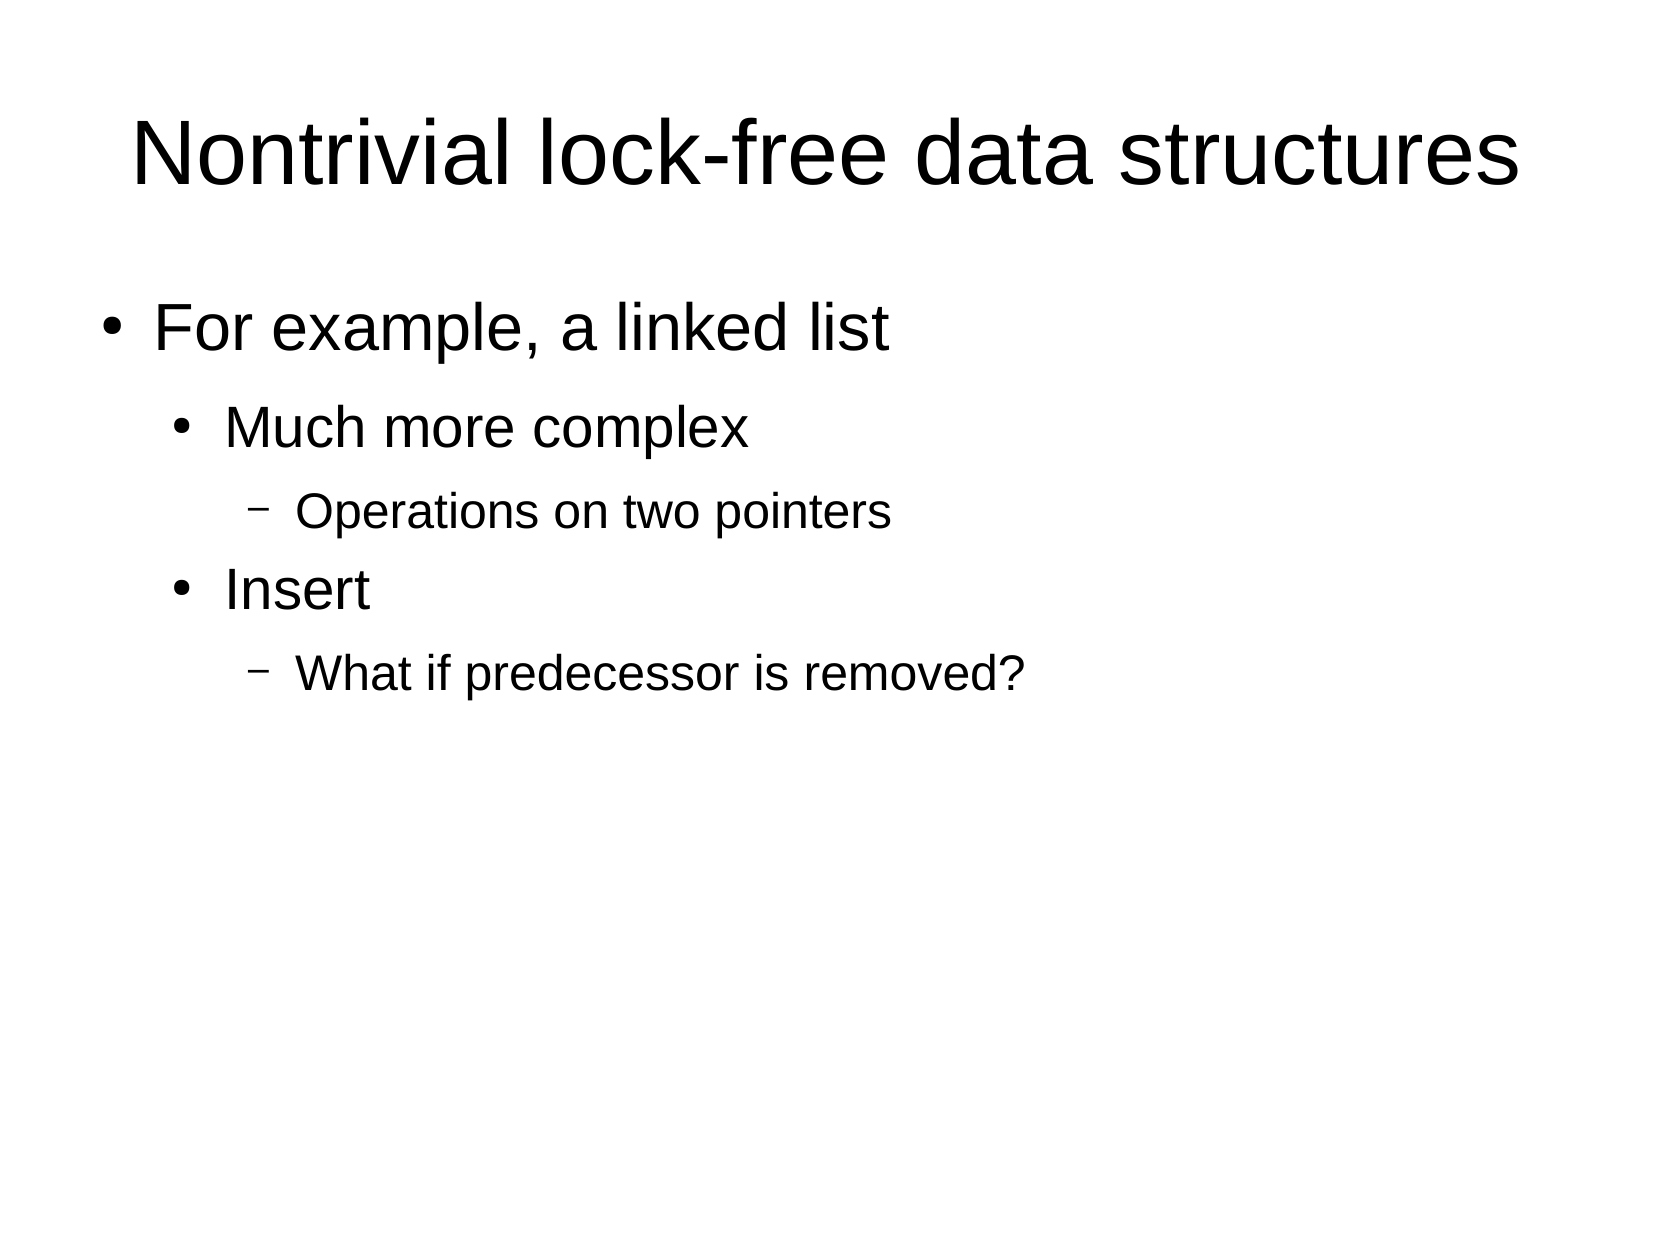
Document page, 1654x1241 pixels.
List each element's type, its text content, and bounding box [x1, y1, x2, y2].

title Nontrivial lock-free data structures [82, 49, 1571, 257]
list For example, a linked list Much more complex Operations on two pointers Insert What if predecessor is removed? [82, 290, 1571, 1010]
